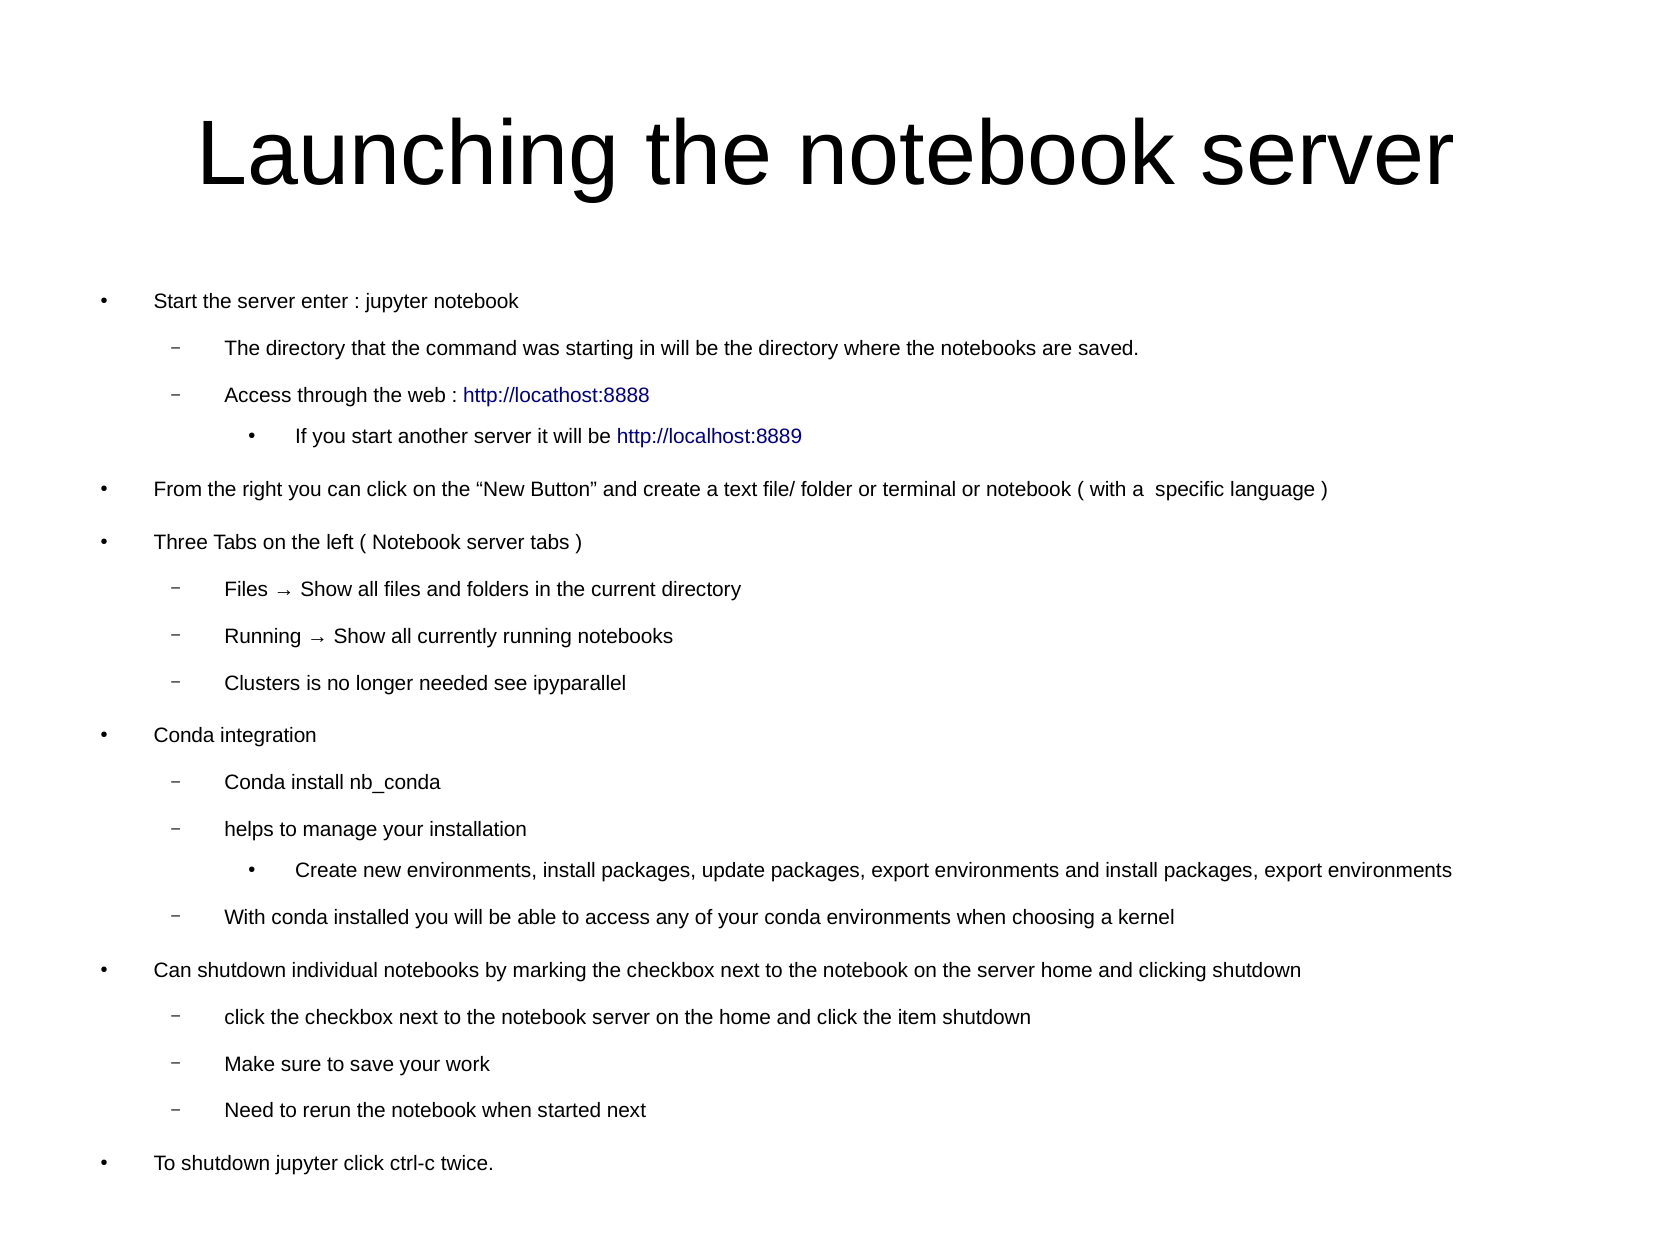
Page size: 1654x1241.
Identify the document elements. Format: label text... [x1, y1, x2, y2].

list Start the server enter : jupyter notebook The directory that the command was starting in will be the directory where the notebooks are saved. Access through the web : http://locathost:8888 If you start another server it will be http://localhost:8889 From the right you can click on the “New Button” and create a text file/ folder or terminal or notebook ( with a specific language ) Three Tabs on the left ( Notebook server tabs ) Files → Show all files and folders in the current directory Running → Show all currently running notebooks Clusters is no longer needed see ipyparallel Conda integration Conda install nb_conda helps to manage your installation Create new environments, install packages, update packages, export environments and install packages, export environments With conda installed you will be able to access any of your conda environments when choosing a kernel Can shutdown individual notebooks by marking the checkbox next to the notebook on the server home and clicking shutdown click the checkbox next to the notebook server on the home and click the item shutdown Make sure to save your work Need to rerun the notebook when started next To shutdown jupyter click ctrl-c twice. [82, 290, 1571, 1229]
title Launching the notebook server [82, 49, 1571, 257]
